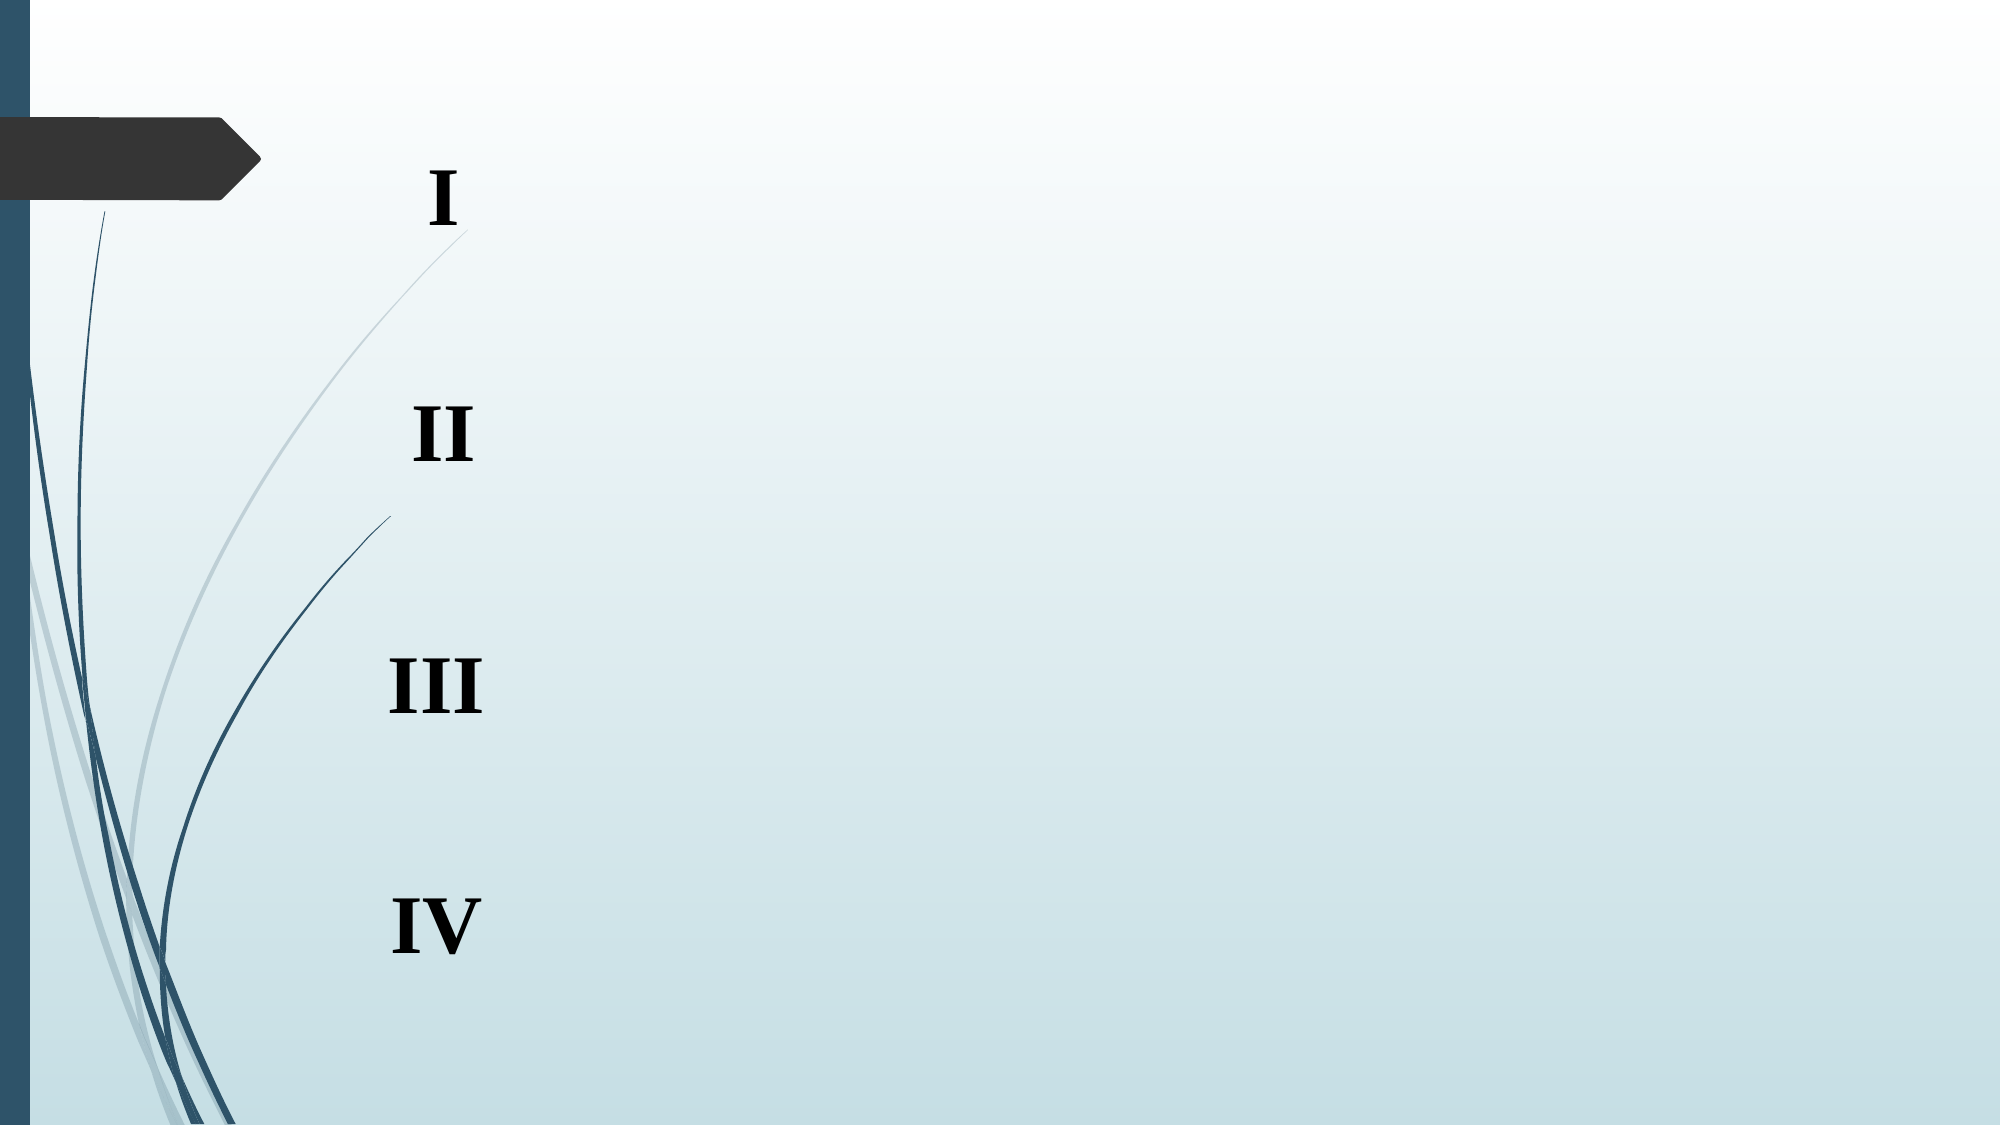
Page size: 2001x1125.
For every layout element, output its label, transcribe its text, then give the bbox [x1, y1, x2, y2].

text_box III [373, 622, 501, 738]
text_box II [396, 370, 492, 486]
text_box I [412, 134, 476, 250]
text_box IV [375, 862, 499, 978]
